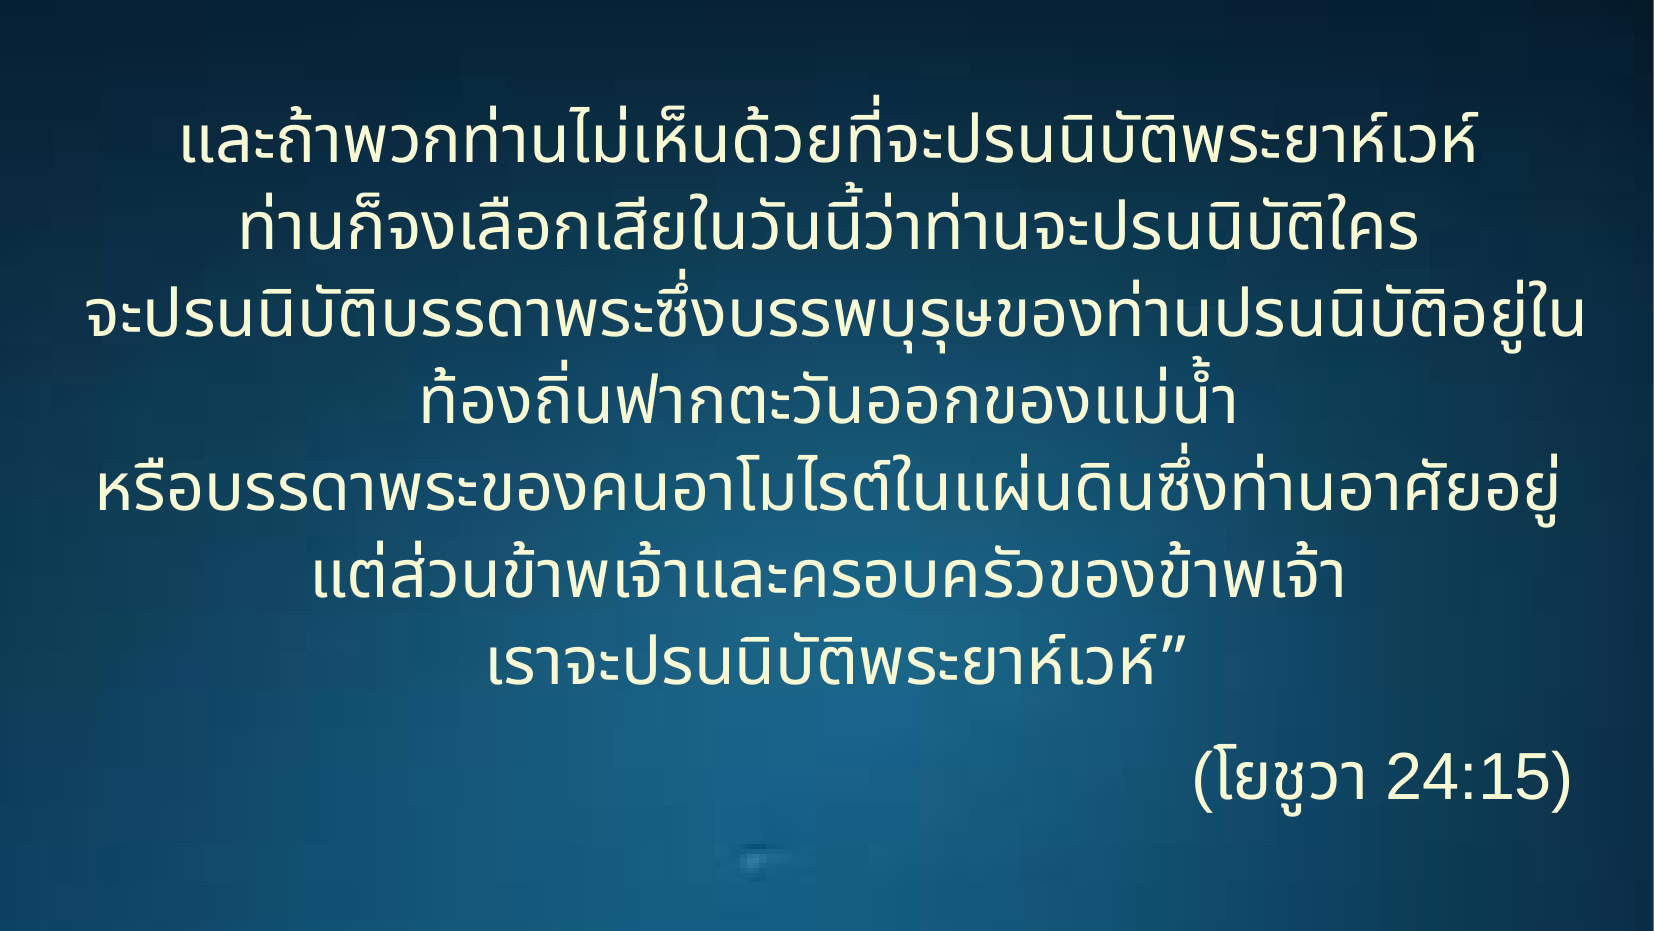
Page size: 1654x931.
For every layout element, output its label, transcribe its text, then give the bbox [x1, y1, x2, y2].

picture [0, 0, 1654, 931]
title และถ้าพวกท่านไม่เห็นด้วยที่จะปรนนิบัติพระยาห์เวห์ ท่านก็จงเลือกเสียในวันนี้ว่าท่านจะปรนนิบัติใคร จะปรนนิบัติบรรดาพระซึ่งบรรพบุรุษของท่านปรนนิบัติอยู่ในท้องถิ่นฟากตะวันออกของแม่น้ำ หรือบรรดาพระของคนอาโมไรต์ในแผ่นดินซึ่งท่านอาศัยอยู่ แต่ส่วนข้าพเจ้าและครอบครัวของข้าพเจ้า เราจะปรนนิบัติพระยาห์เวห์” [69, 102, 1607, 711]
title (โยชูวา 24:15) [1107, 712, 1575, 854]
